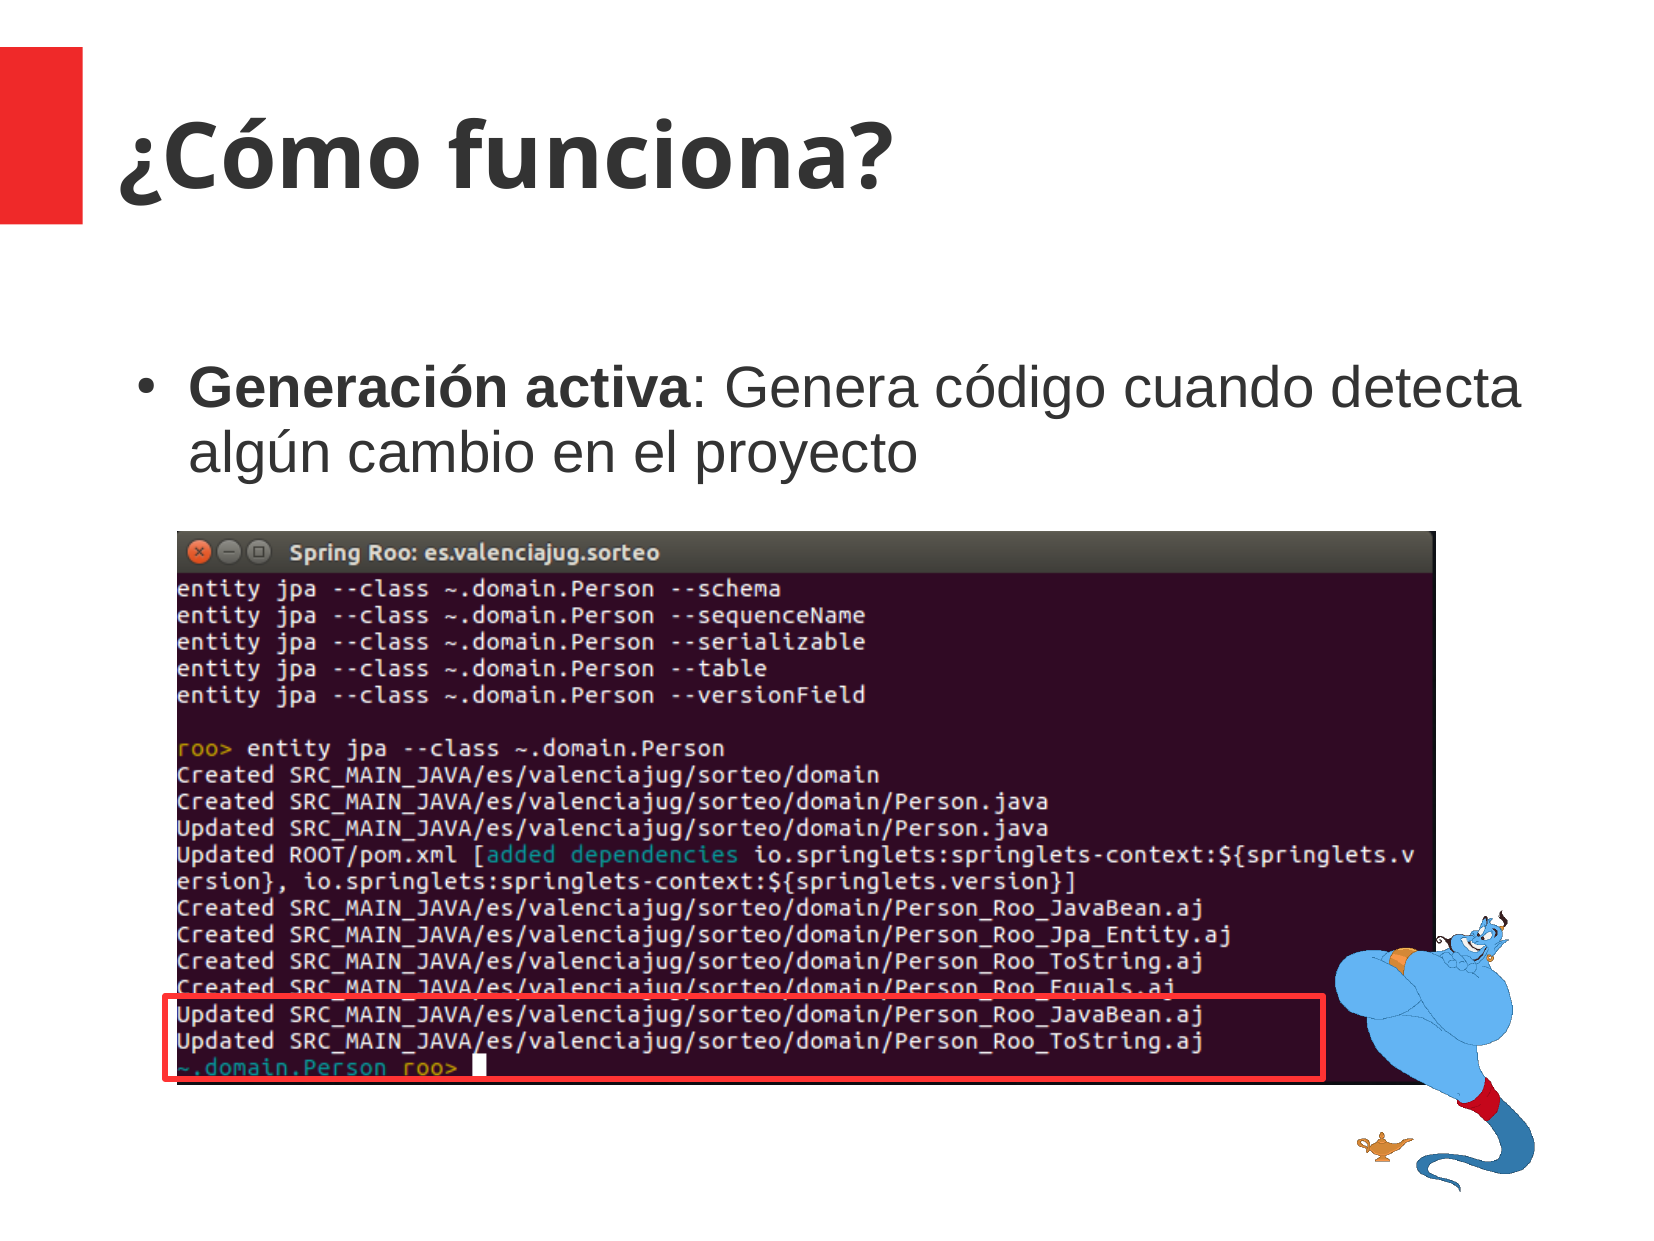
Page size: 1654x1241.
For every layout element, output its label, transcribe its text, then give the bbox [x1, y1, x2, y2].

list Generación activa: Genera código cuando detecta algún cambio en el proyecto [118, 354, 1536, 1074]
picture [177, 531, 1536, 1193]
title ¿Cómo funciona? [118, 49, 1571, 257]
text_box [165, 995, 1323, 1079]
